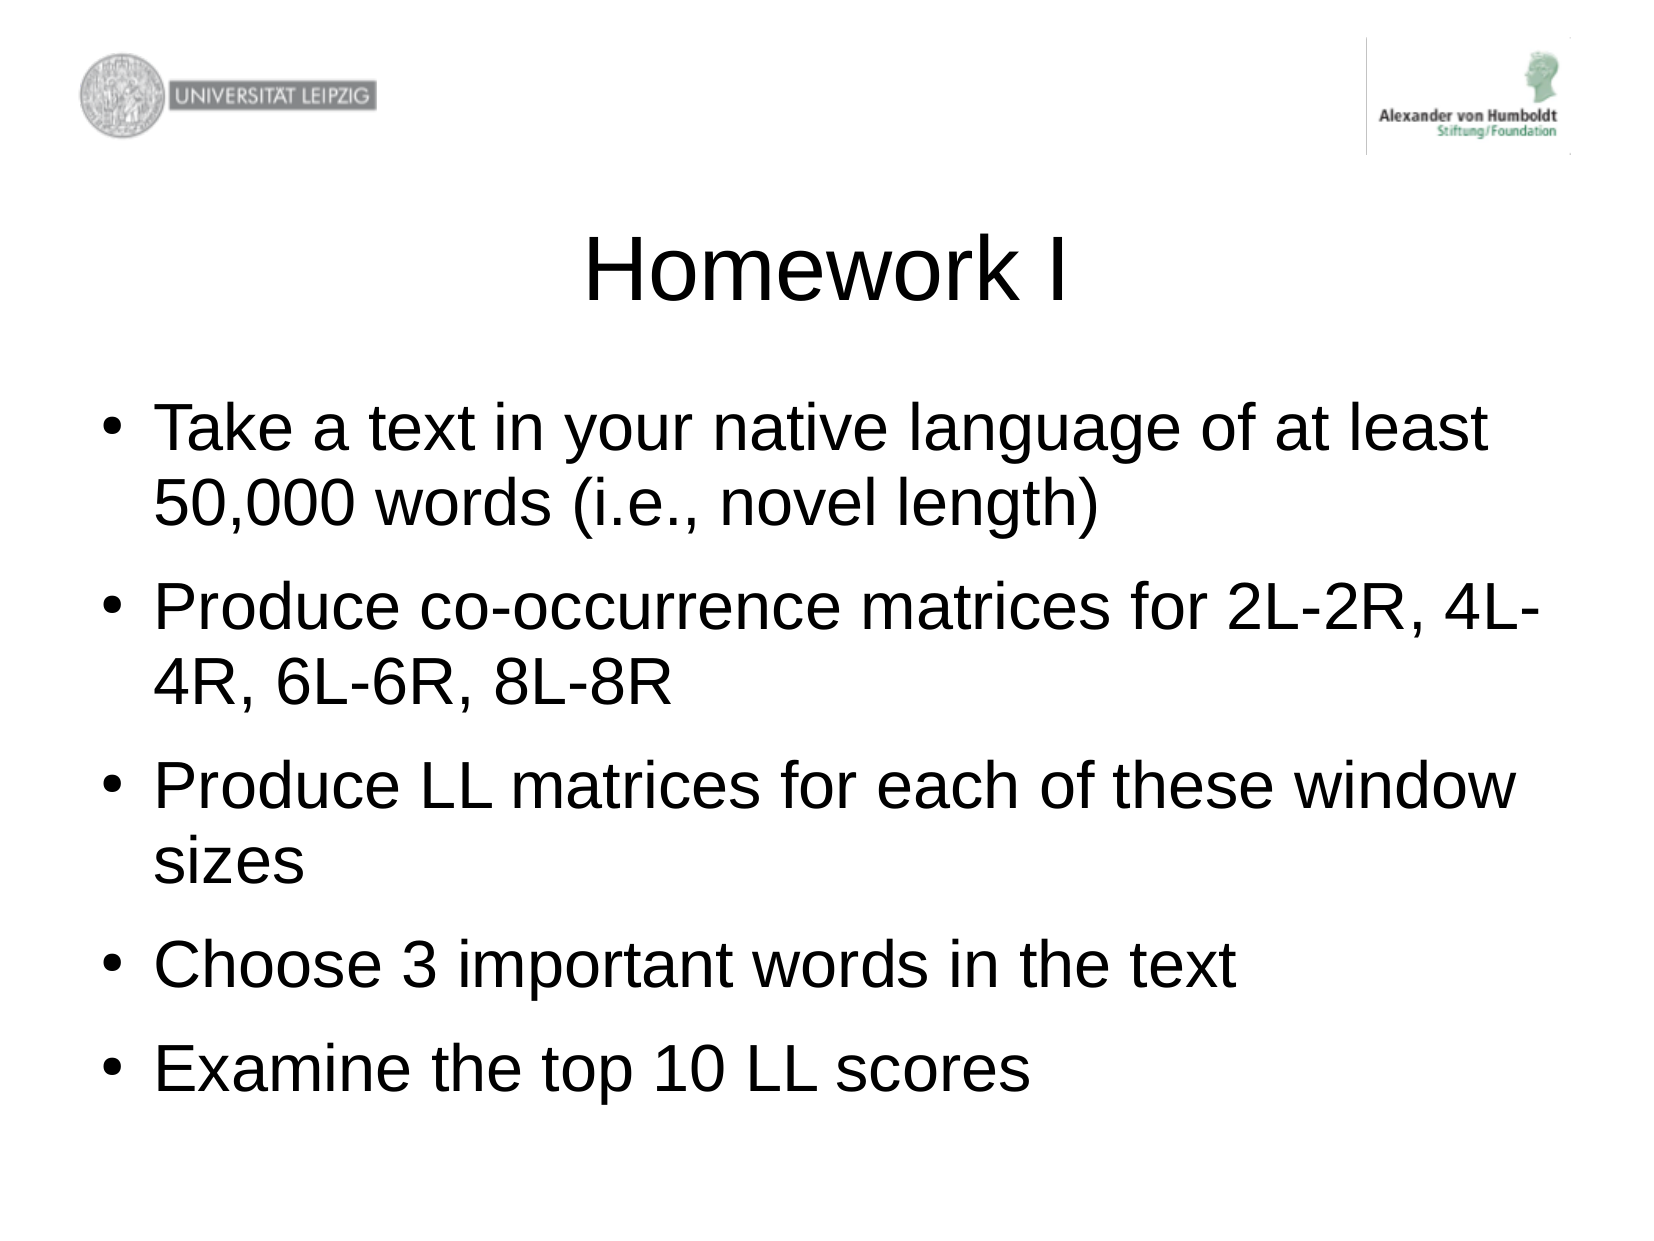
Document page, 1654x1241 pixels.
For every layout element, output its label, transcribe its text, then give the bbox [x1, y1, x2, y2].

title Homework I [82, 165, 1571, 373]
picture [1365, 37, 1572, 155]
picture [76, 49, 383, 144]
list Take a text in your native language of at least 50,000 words (i.e., novel length) Produce co-occurrence matrices for 2L-2R, 4L-4R, 6L-6R, 8L-8R Produce LL matrices for each of these window sizes Choose 3 important words in the text Examine the top 10 LL scores [82, 390, 1571, 1110]
